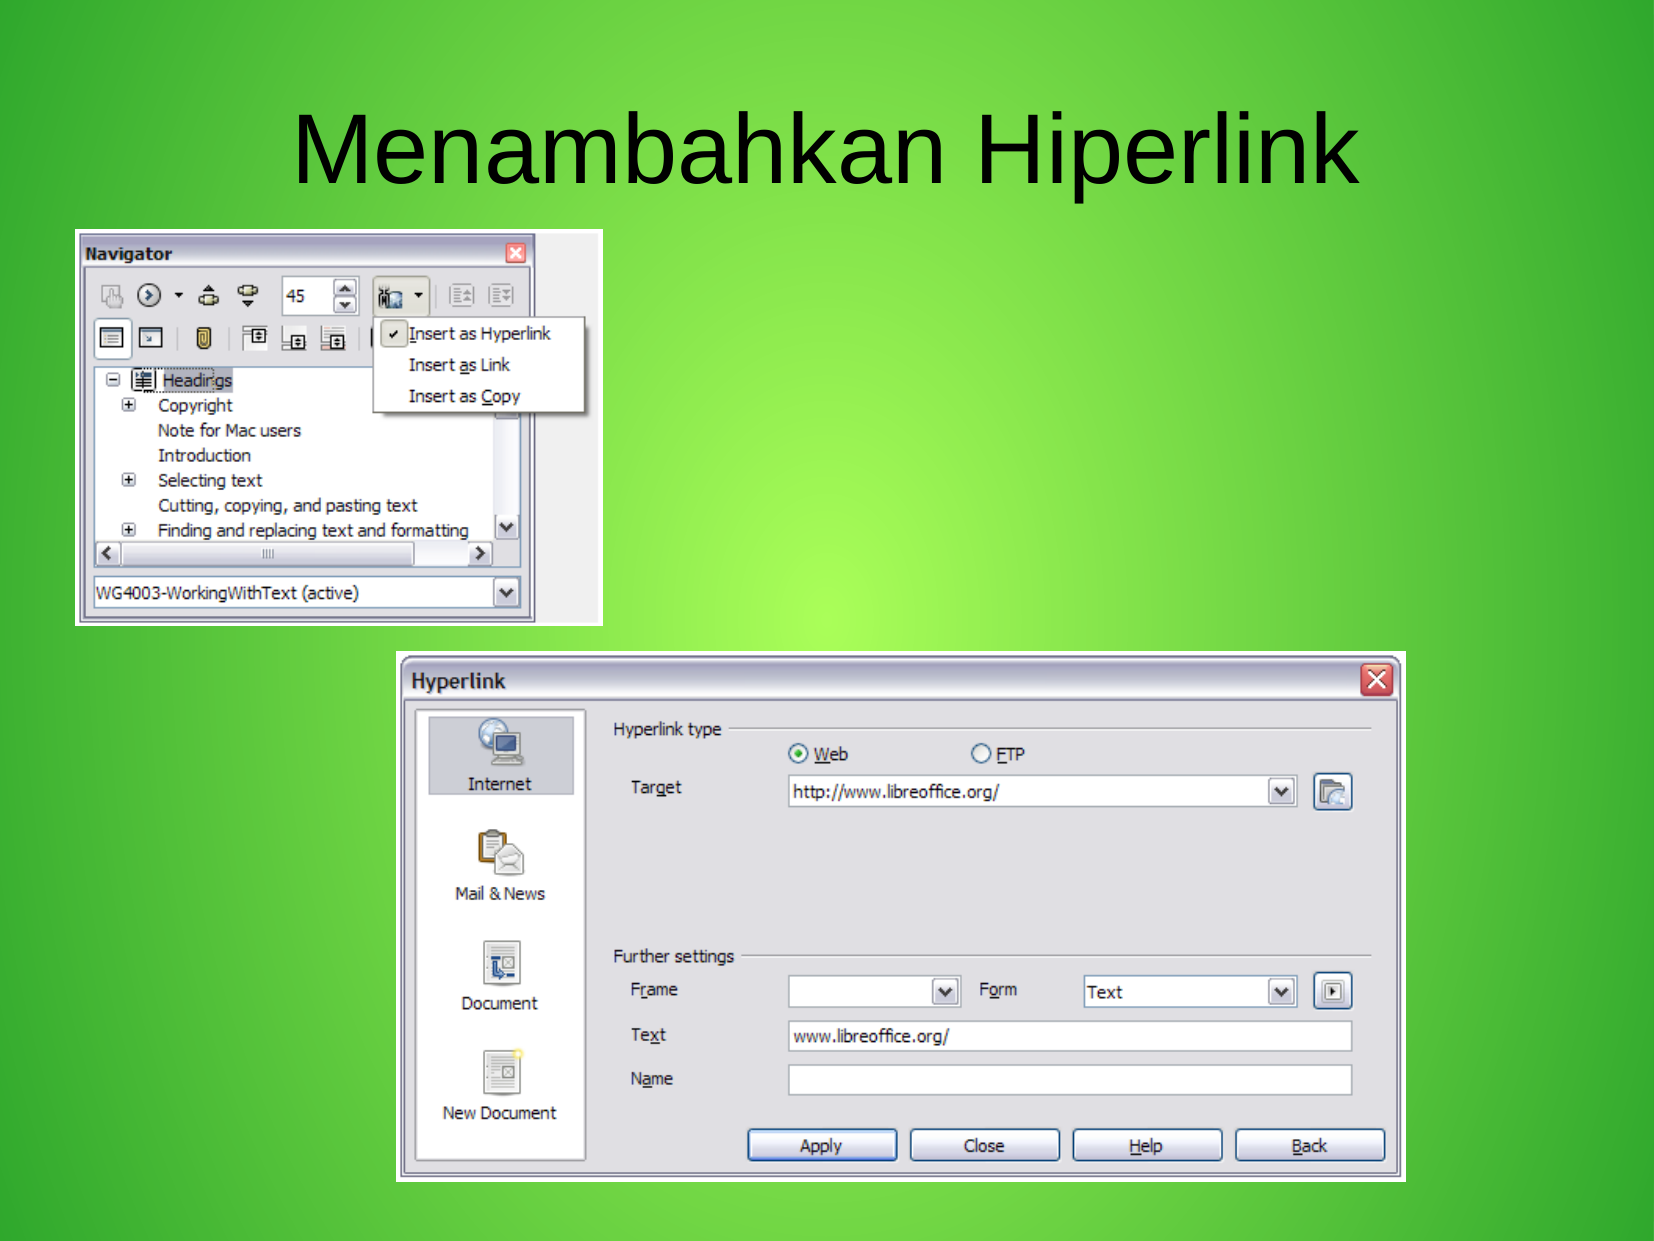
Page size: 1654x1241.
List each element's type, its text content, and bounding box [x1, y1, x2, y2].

title Menambahkan Hiperlink [82, 47, 1571, 252]
picture [75, 229, 603, 626]
picture [396, 651, 1406, 1182]
